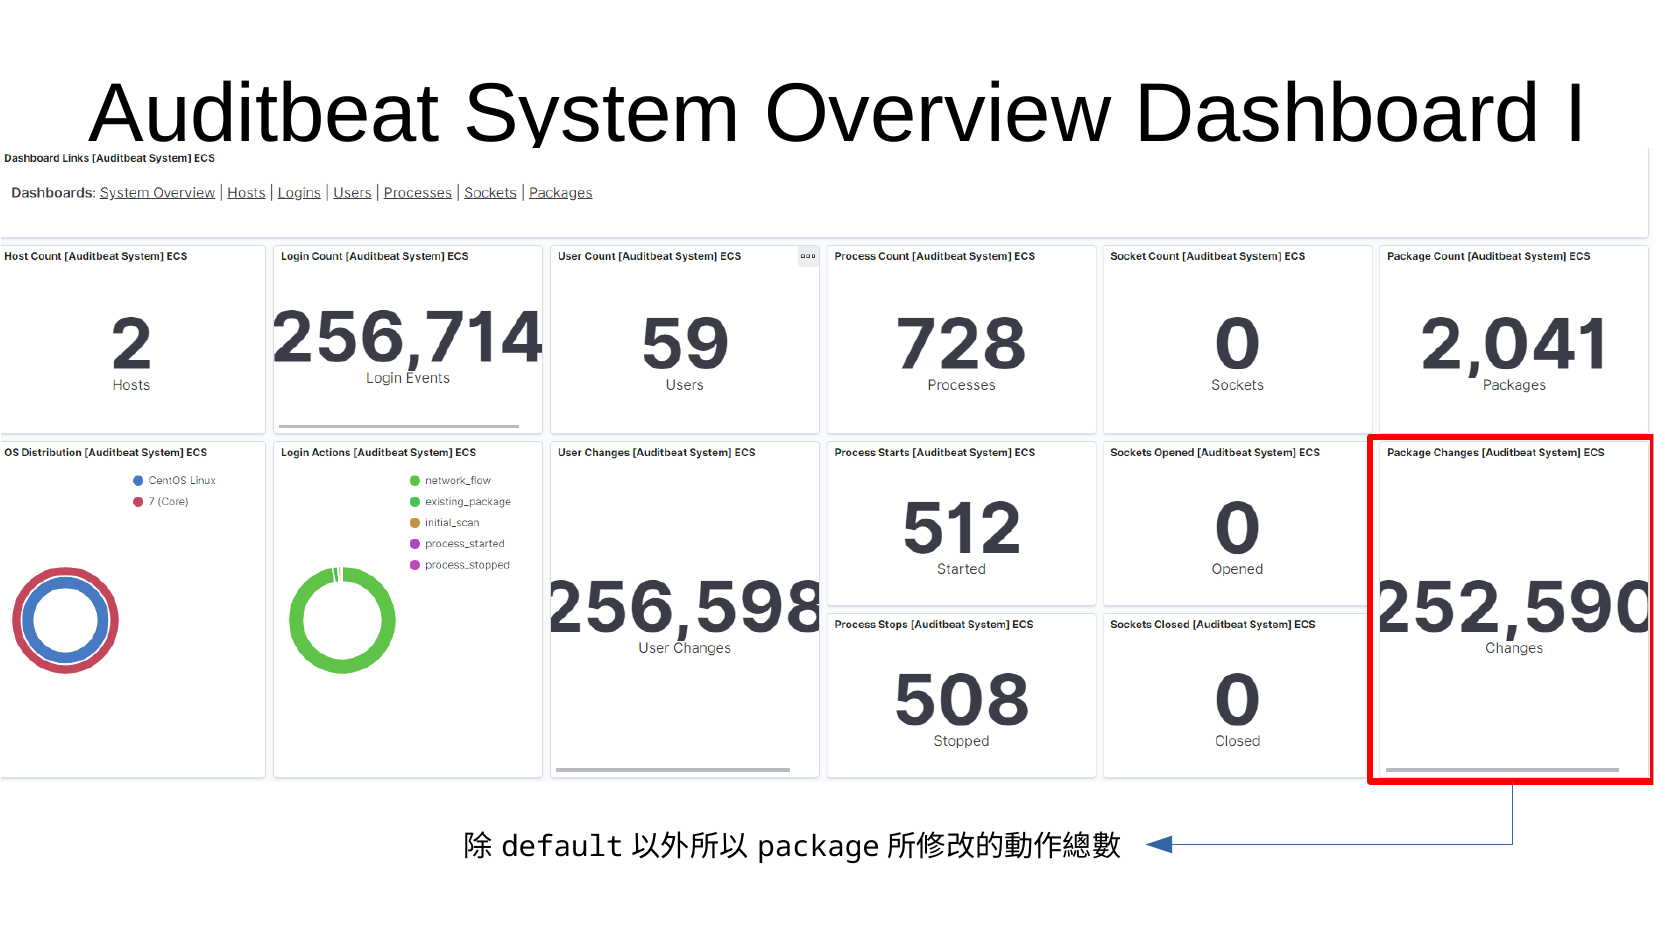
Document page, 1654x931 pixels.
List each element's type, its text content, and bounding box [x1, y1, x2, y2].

picture [1373, 440, 1650, 778]
text_box 除default以外所以package所修改的動作總數 [448, 814, 1146, 875]
text_box Auditbeat System Overview Dashboard I [70, 59, 1607, 148]
picture [1, 148, 1654, 782]
